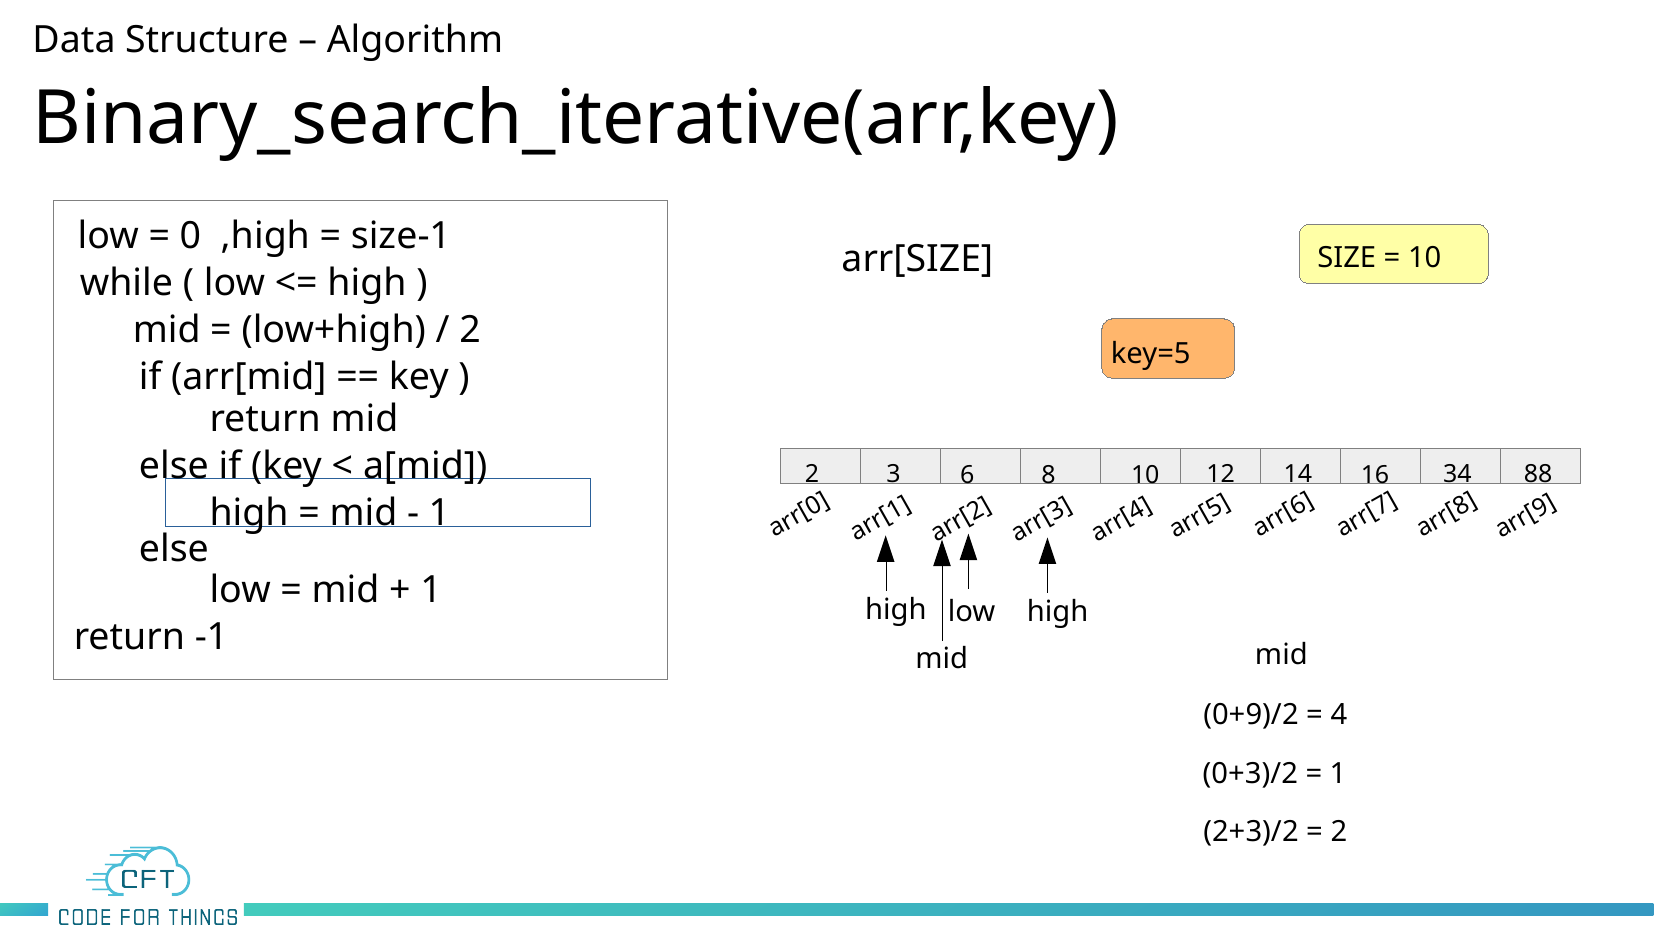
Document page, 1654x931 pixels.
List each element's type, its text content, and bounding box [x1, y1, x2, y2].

text_box mid [1240, 625, 1335, 685]
text_box key=5 [1096, 324, 1241, 409]
text_box high = mid - 1 [194, 478, 621, 537]
text_box arr[4] [1074, 492, 1179, 562]
text_box mid = (low+high) / 2 [118, 295, 603, 354]
text_box arr[0] [744, 484, 857, 558]
text_box [1299, 224, 1489, 284]
text_box 3 [871, 448, 925, 493]
text_box [53, 200, 668, 680]
text_box 14 [1269, 448, 1331, 500]
text_box arr[1] [826, 485, 935, 562]
text_box 10 [1116, 449, 1181, 494]
picture [59, 846, 237, 925]
text_box 88 [1509, 448, 1571, 500]
text_box (0+3)/2 = 1 [1180, 744, 1394, 804]
text_box [1491, 448, 1509, 484]
text_box [780, 448, 790, 484]
text_box low = mid + 1 [194, 555, 621, 614]
text_box else if (key < a[mid]) [124, 431, 621, 490]
text_box arr[SIZE] [826, 224, 1040, 291]
text_box 6 [945, 449, 1007, 494]
text_box [925, 448, 1191, 484]
text_box low = 0 ,high = size-1 [53, 200, 609, 260]
text_box low [933, 582, 1028, 632]
text_box while ( low <= high ) [64, 260, 514, 307]
text_box arr[9] [1471, 456, 1602, 560]
text_box arr[7] [1318, 498, 1428, 562]
text_box else [124, 513, 243, 573]
text_box [844, 448, 871, 484]
title Data Structure – Algorithm Binary_search_iterative(arr,key) [32, 0, 1595, 199]
text_box 8 [1026, 449, 1089, 494]
text_box arr[2] [906, 488, 1016, 563]
text_box [1571, 448, 1581, 461]
text_box [1254, 448, 1269, 484]
text_box arr[3] [986, 491, 1104, 568]
text_box (0+9)/2 = 4 [1181, 685, 1395, 745]
text_box high [850, 580, 949, 630]
text_box high [1028, 582, 1111, 632]
text_box 12 [1191, 448, 1254, 493]
text_box arr[5] [1151, 484, 1267, 556]
text_box (2+3)/2 = 2 [1181, 803, 1395, 862]
text_box [1103, 318, 1234, 324]
text_box [1331, 448, 1428, 484]
text_box return mid [194, 383, 443, 443]
text_box SIZE = 10 [1302, 228, 1483, 278]
text_box arr[8] [1399, 484, 1503, 559]
text_box 2 [790, 448, 844, 493]
text_box 34 [1428, 448, 1491, 500]
text_box mid [900, 630, 991, 739]
text_box arr[6] [1232, 484, 1362, 562]
text_box return -1 [59, 602, 290, 662]
text_box 16 [1346, 449, 1420, 501]
text_box if (arr[mid] == key ) [124, 342, 550, 401]
